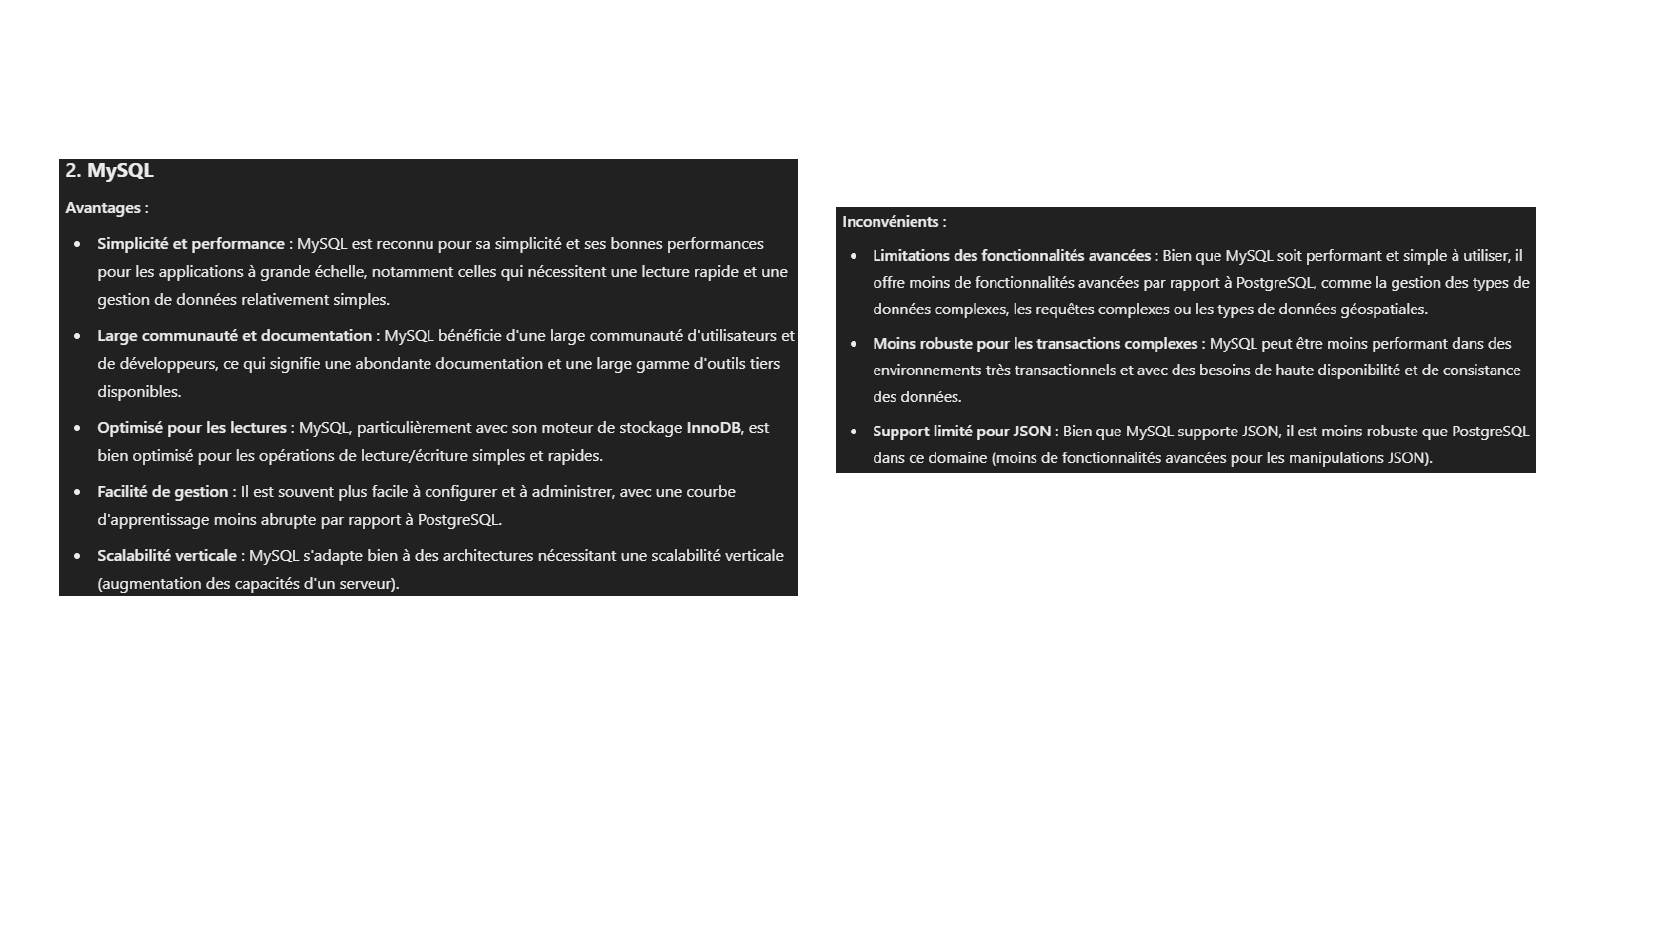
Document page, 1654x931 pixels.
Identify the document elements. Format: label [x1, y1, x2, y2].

picture [59, 159, 798, 597]
picture [836, 207, 1536, 473]
